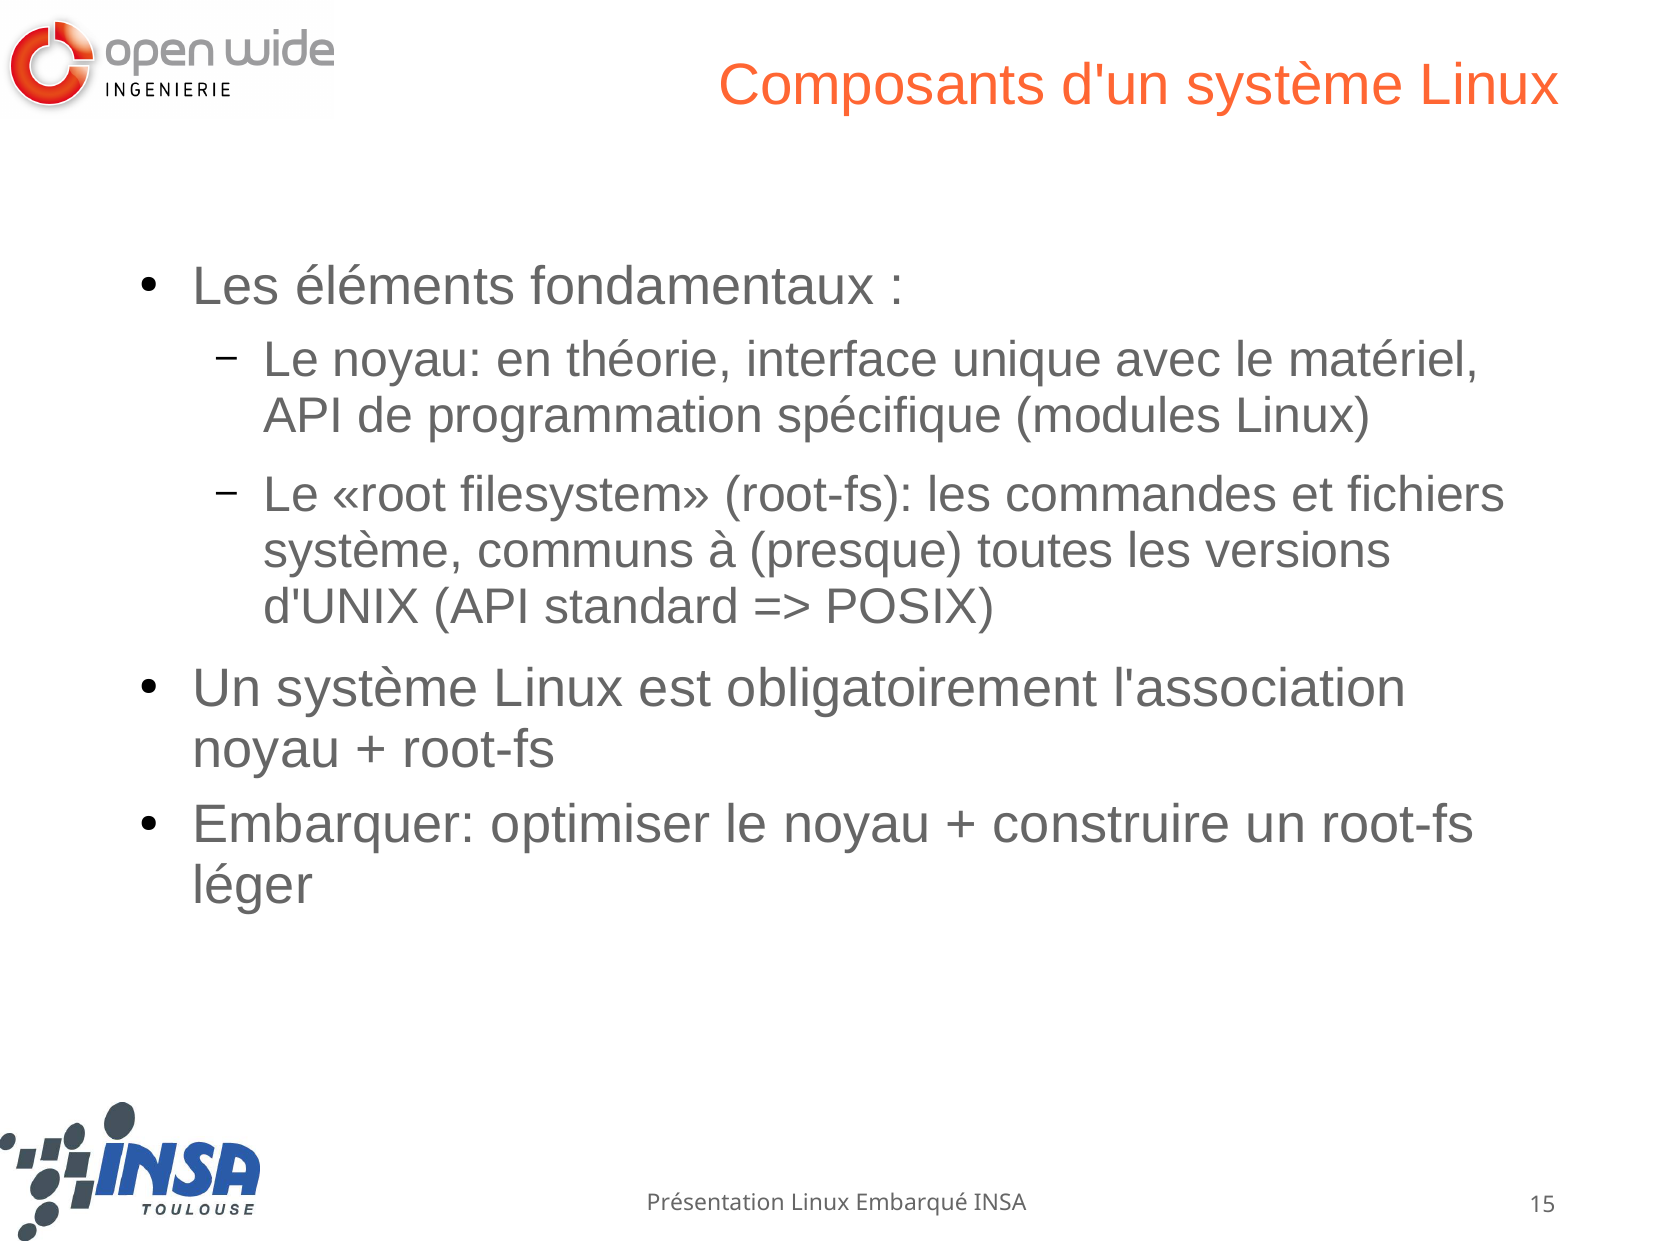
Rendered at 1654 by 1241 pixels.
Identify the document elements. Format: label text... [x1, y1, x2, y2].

title Composants d'un système Linux [602, 12, 1561, 157]
picture [0, 0, 334, 119]
list Les éléments fondamentaux : Le noyau: en théorie, interface unique avec le matériel, API de programmation spécifique (modules Linux) Le «root filesystem» (root-fs): les commandes et fichiers système, communs à (presque) toutes les versions d'UNIX (API standard => POSIX) Un système Linux est obligatoirement l'association noyau + root-fs Embarquer: optimiser le noyau + construire un root-fs léger [121, 255, 1534, 1127]
picture [0, 1102, 260, 1241]
